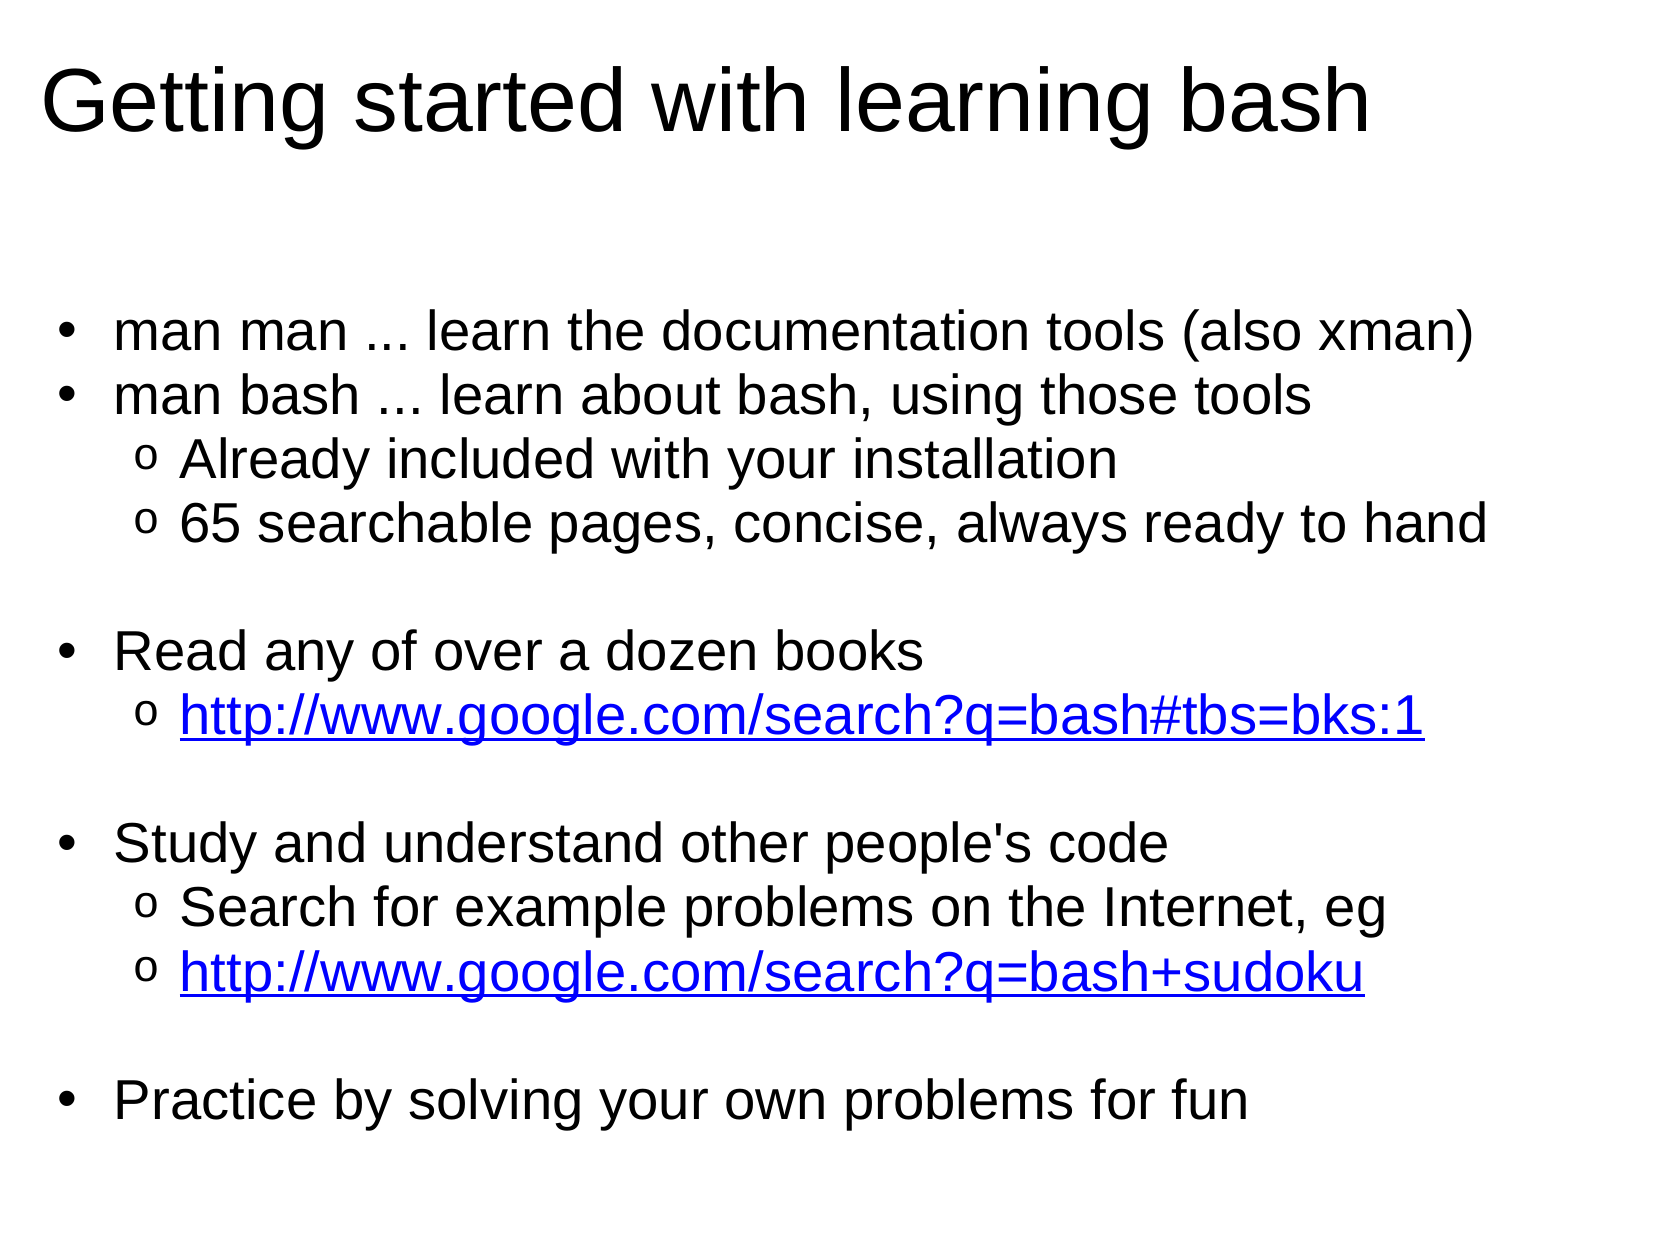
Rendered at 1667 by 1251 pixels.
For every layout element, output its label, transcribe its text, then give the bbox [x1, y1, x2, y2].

title Getting started with learning bash [40, 50, 1627, 201]
list man man ... learn the documentation tools (also xman) man bash ... learn about bash, using those tools Already included with your installation 65 searchable pages, concise, always ready to hand Read any of over a dozen books http://www.google.com/search?q=bash#tbs=bks:1 Study and understand other people's code Search for example problems on the Internet, eg http://www.google.com/search?q=bash+sudoku Practice by solving your own problems for fun [38, 298, 1625, 1199]
